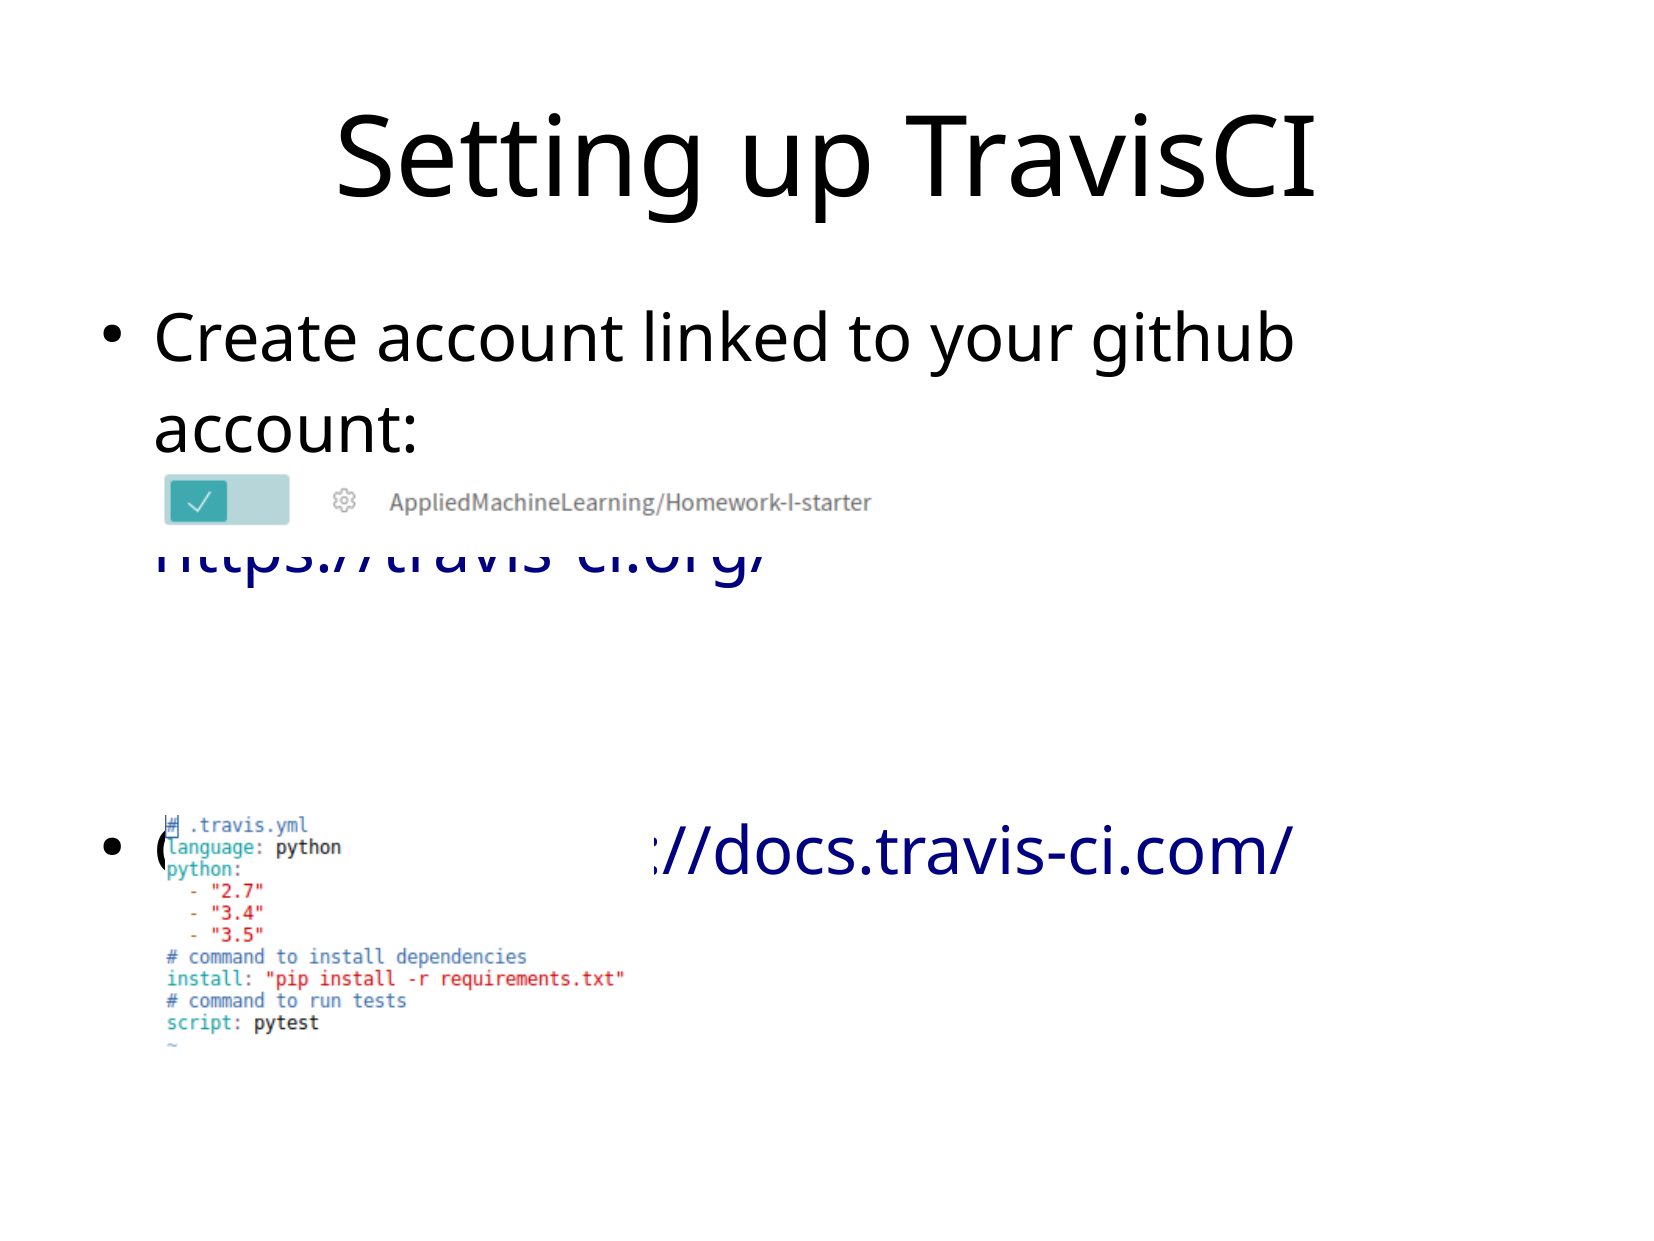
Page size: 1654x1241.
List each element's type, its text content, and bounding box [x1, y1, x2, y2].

title Setting up TravisCI [82, 49, 1571, 257]
picture [149, 465, 916, 557]
list Create account linked to your github account: https://travis-ci.org/ Check out https://docs.travis-ci.com/ [82, 290, 1571, 1010]
picture [165, 815, 654, 1051]
